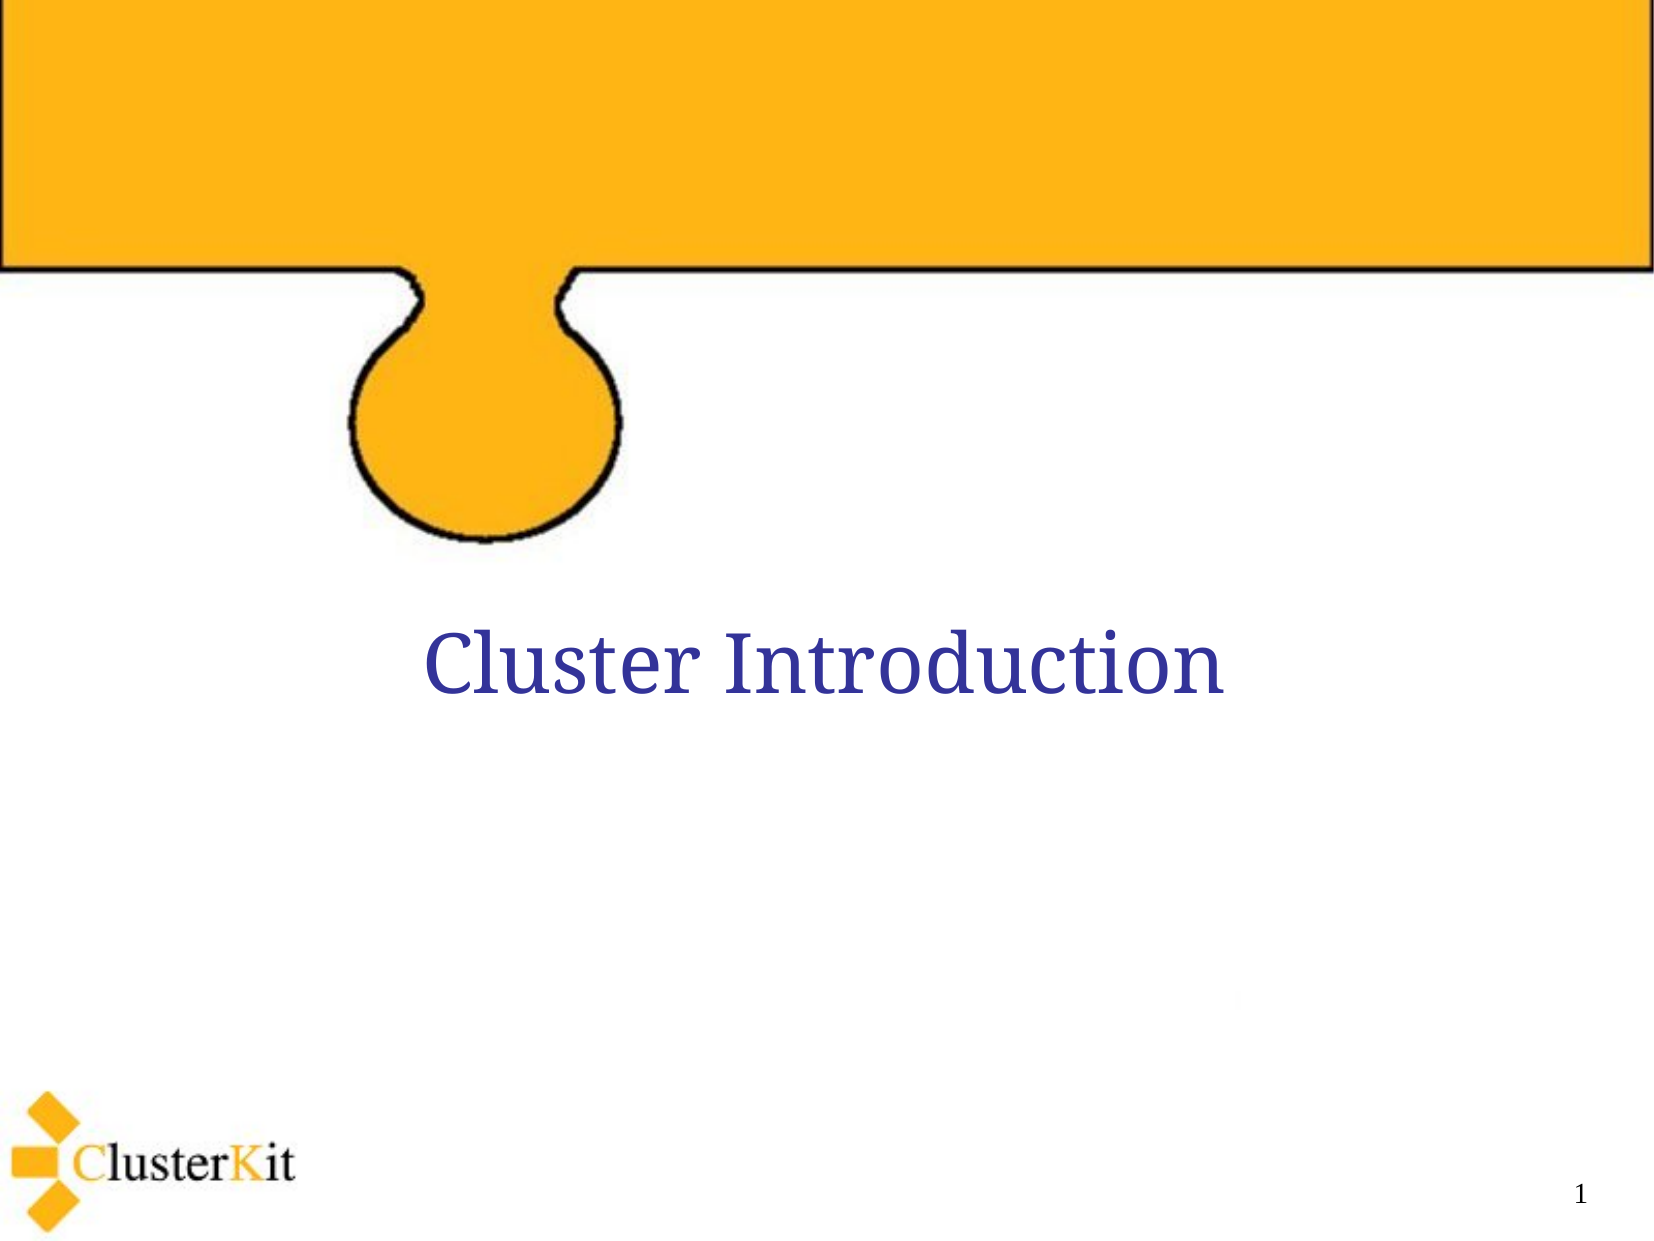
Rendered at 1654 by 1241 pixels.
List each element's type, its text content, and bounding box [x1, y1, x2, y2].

title Cluster Introduction [123, 525, 1526, 803]
picture [0, 0, 1654, 1241]
